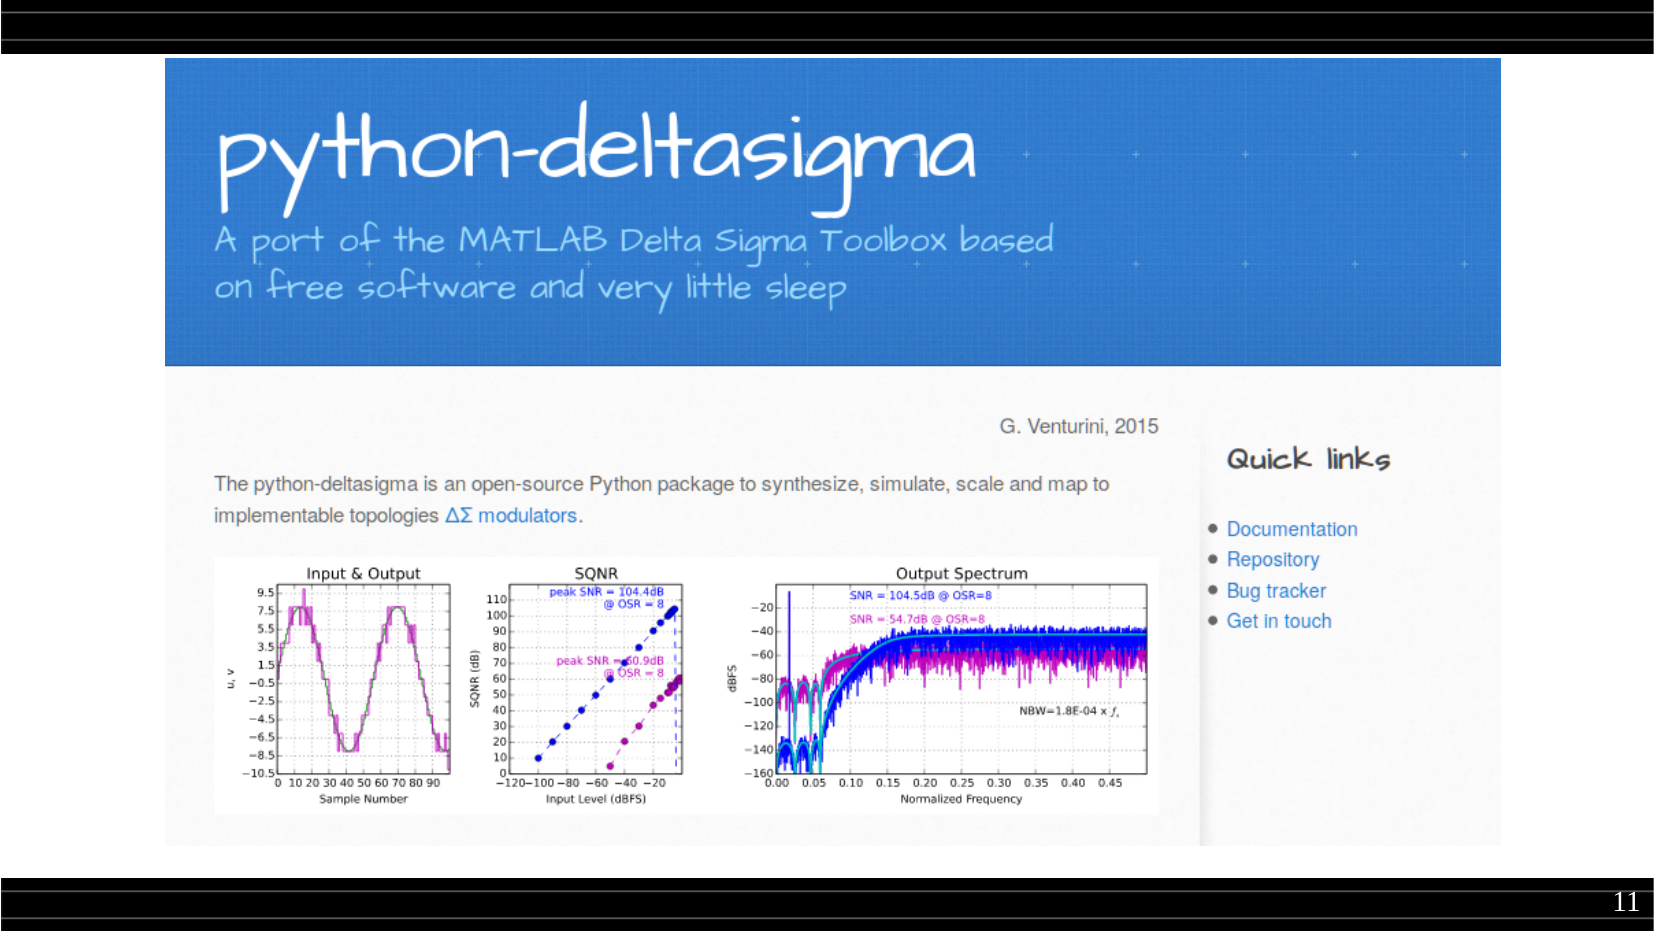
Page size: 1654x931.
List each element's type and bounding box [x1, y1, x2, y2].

picture [1, 878, 1654, 931]
picture [165, 58, 1501, 846]
picture [1, 0, 1654, 54]
